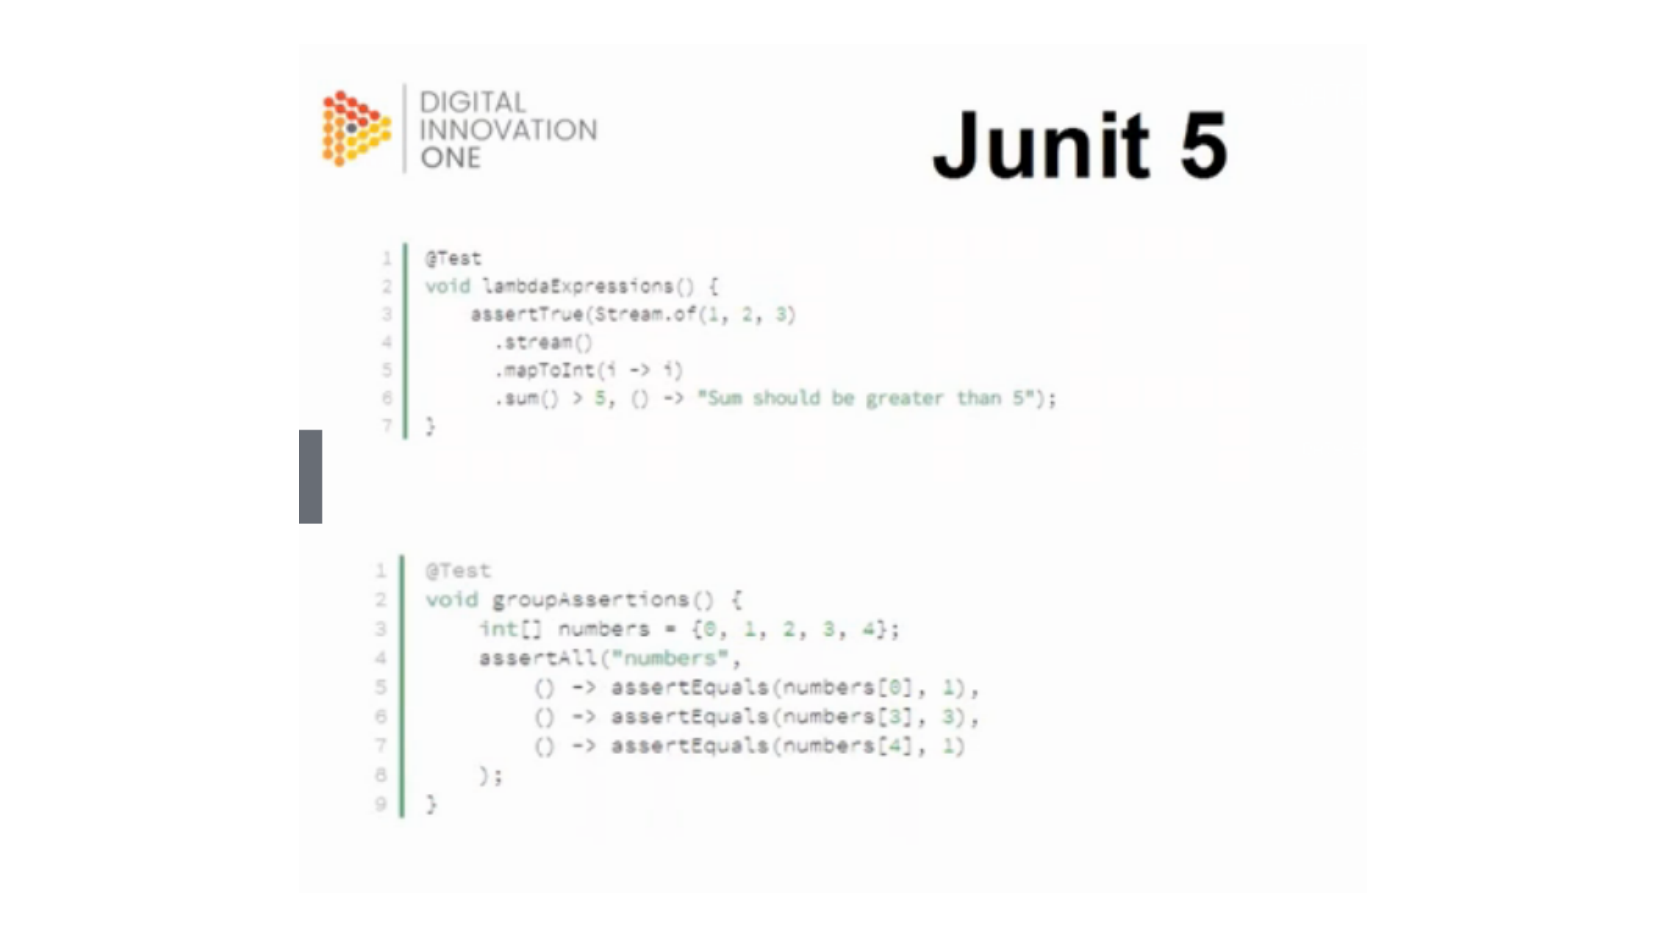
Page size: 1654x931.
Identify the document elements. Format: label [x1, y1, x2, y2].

picture [299, 44, 1367, 893]
